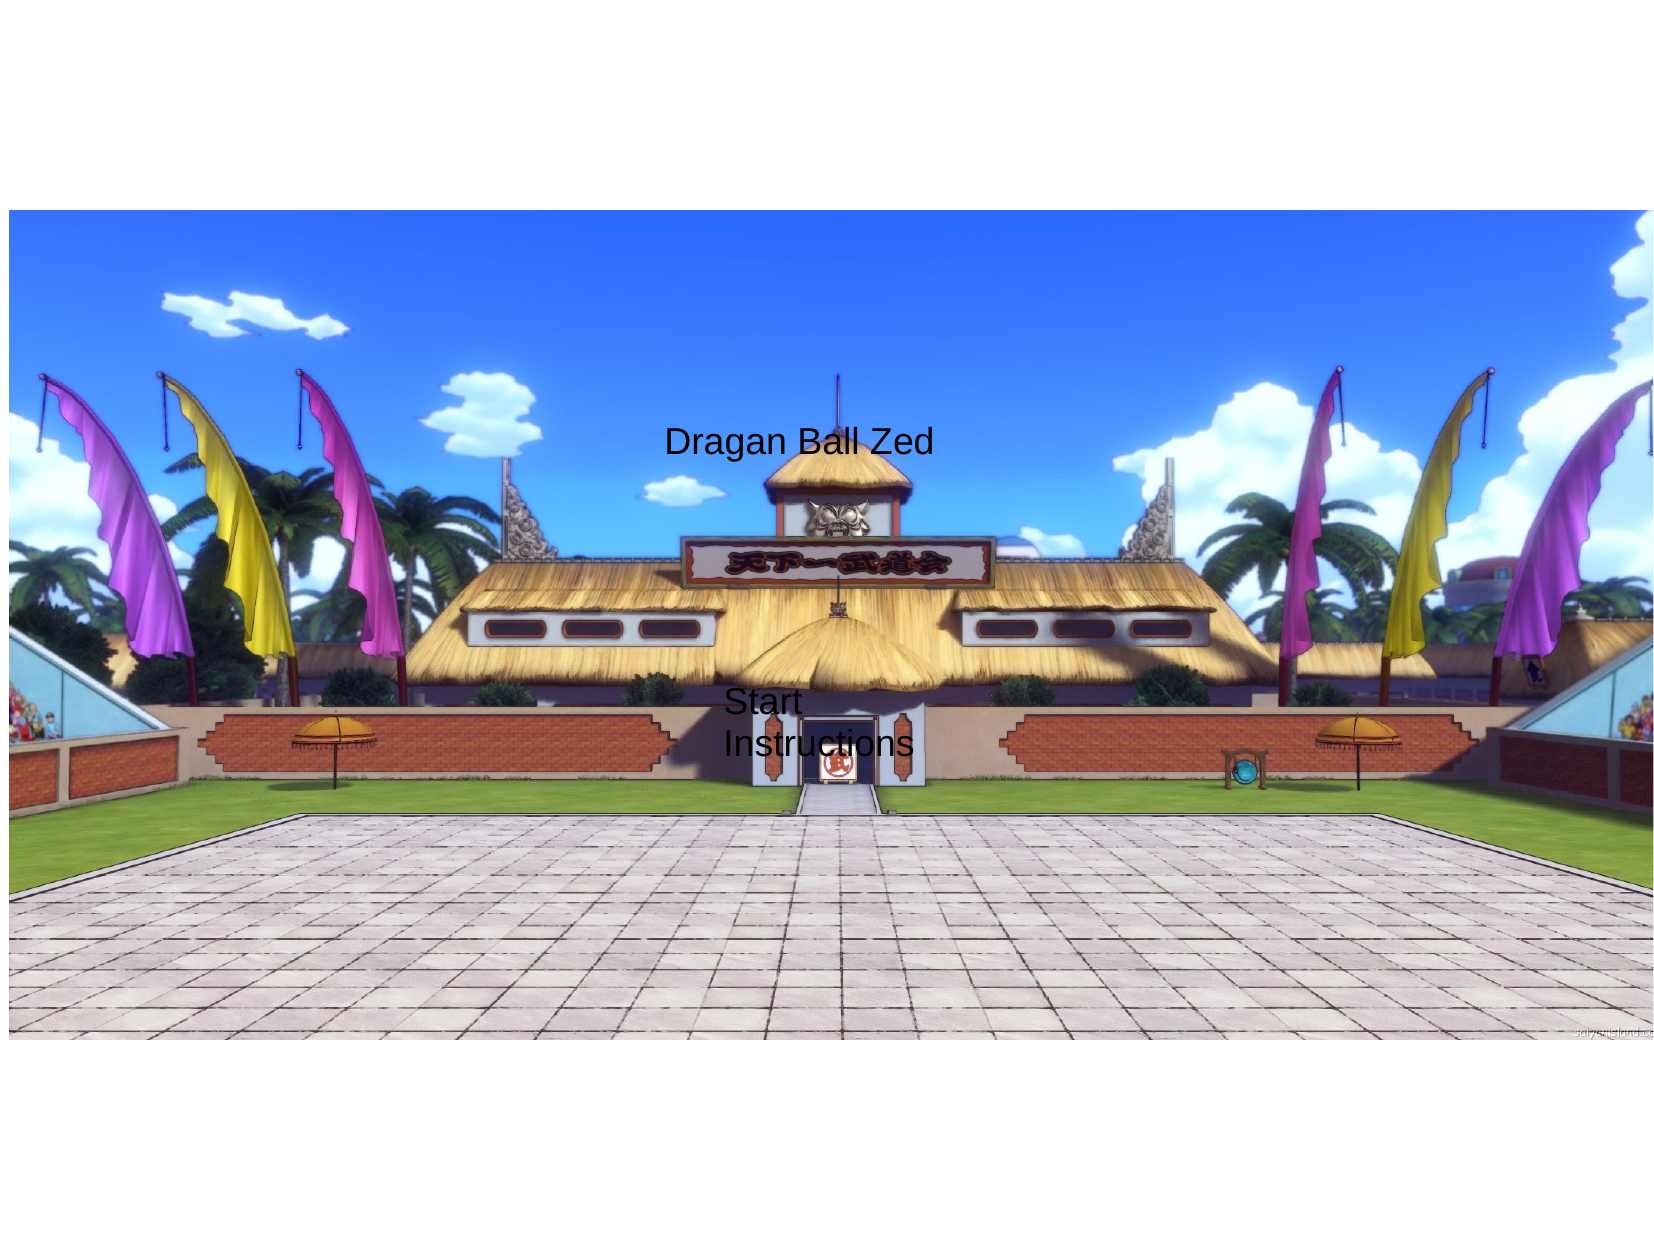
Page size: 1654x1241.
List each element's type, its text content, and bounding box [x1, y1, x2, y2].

text_box Start Instructions [708, 673, 1004, 773]
text_box Dragan Ball Zed [649, 413, 1063, 471]
picture [9, 210, 1654, 1040]
